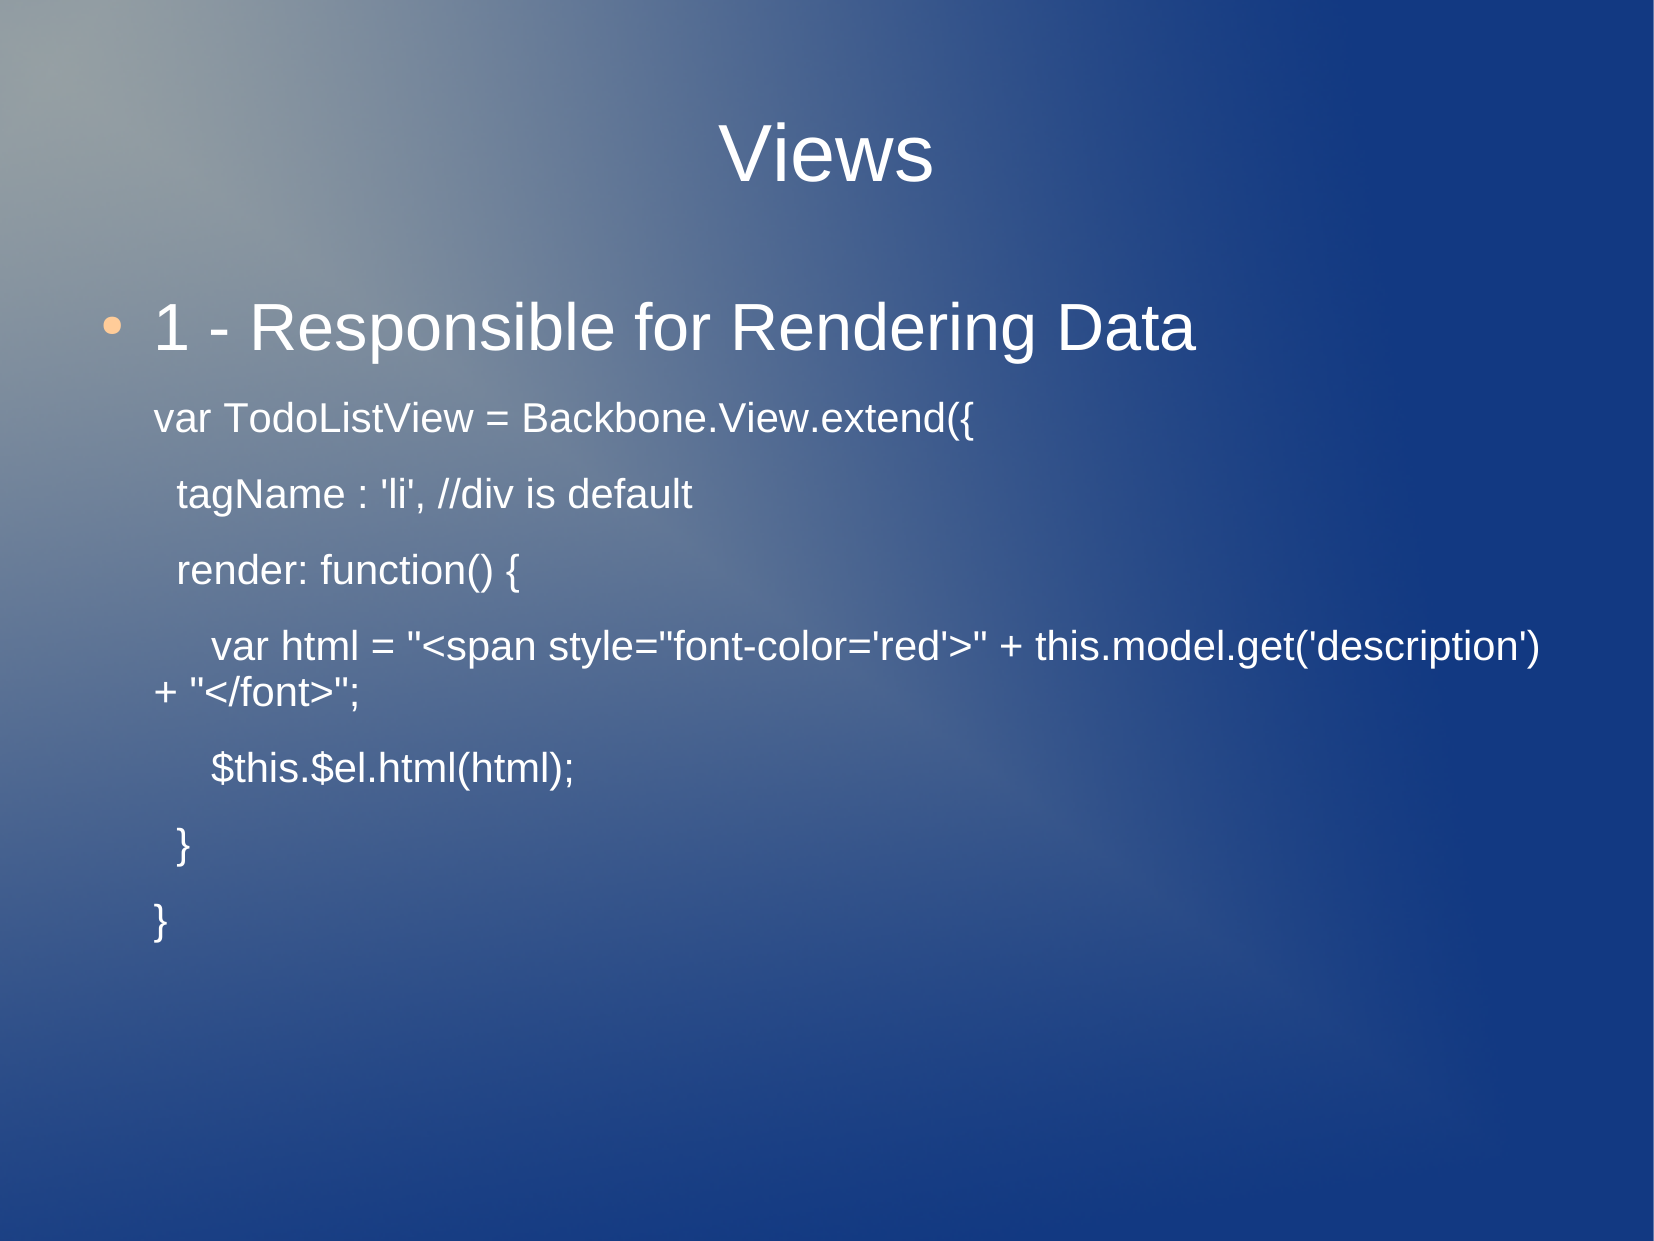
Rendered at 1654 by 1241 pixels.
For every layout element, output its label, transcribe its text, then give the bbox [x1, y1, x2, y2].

title Views [82, 49, 1571, 257]
list 1 - Responsible for Rendering Data var TodoListView = Backbone.View.extend({ tagName : 'li', //div is default render: function() { var html = "<span style="font-color='red'>" + this.model.get('description') + "</font>"; $this.$el.html(html); } } [82, 290, 1571, 1010]
picture [0, 0, 1654, 1241]
